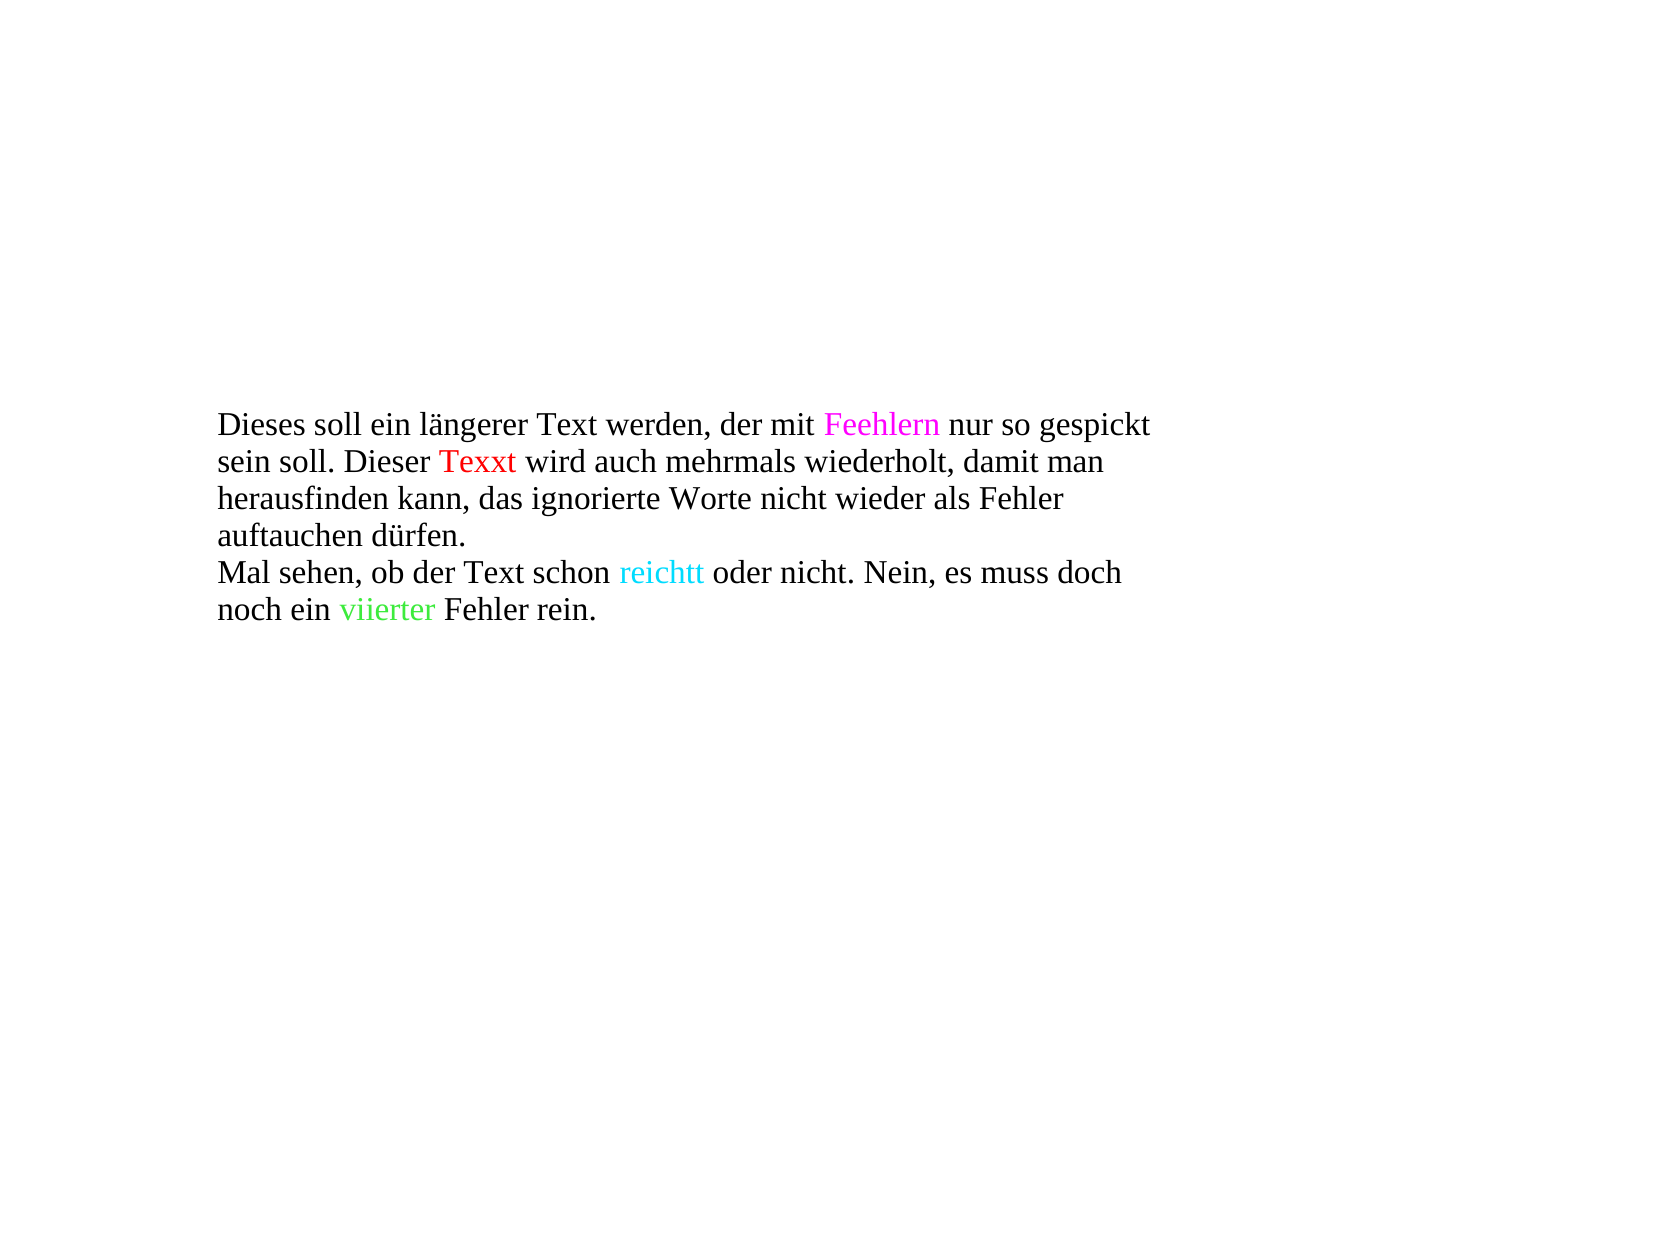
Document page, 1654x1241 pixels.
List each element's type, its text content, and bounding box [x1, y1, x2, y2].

text_box Dieses soll ein längerer Text werden, der mit Feehlern nur so gespickt sein soll. Dieser Texxt wird auch mehrmals wiederholt, damit man herausfinden kann, das ignorierte Worte nicht wieder als Fehler auftauchen dürfen. Mal sehen, ob der Text schon reichtt oder nicht. Nein, es muss doch noch ein viierter Fehler rein. [217, 405, 1171, 1169]
